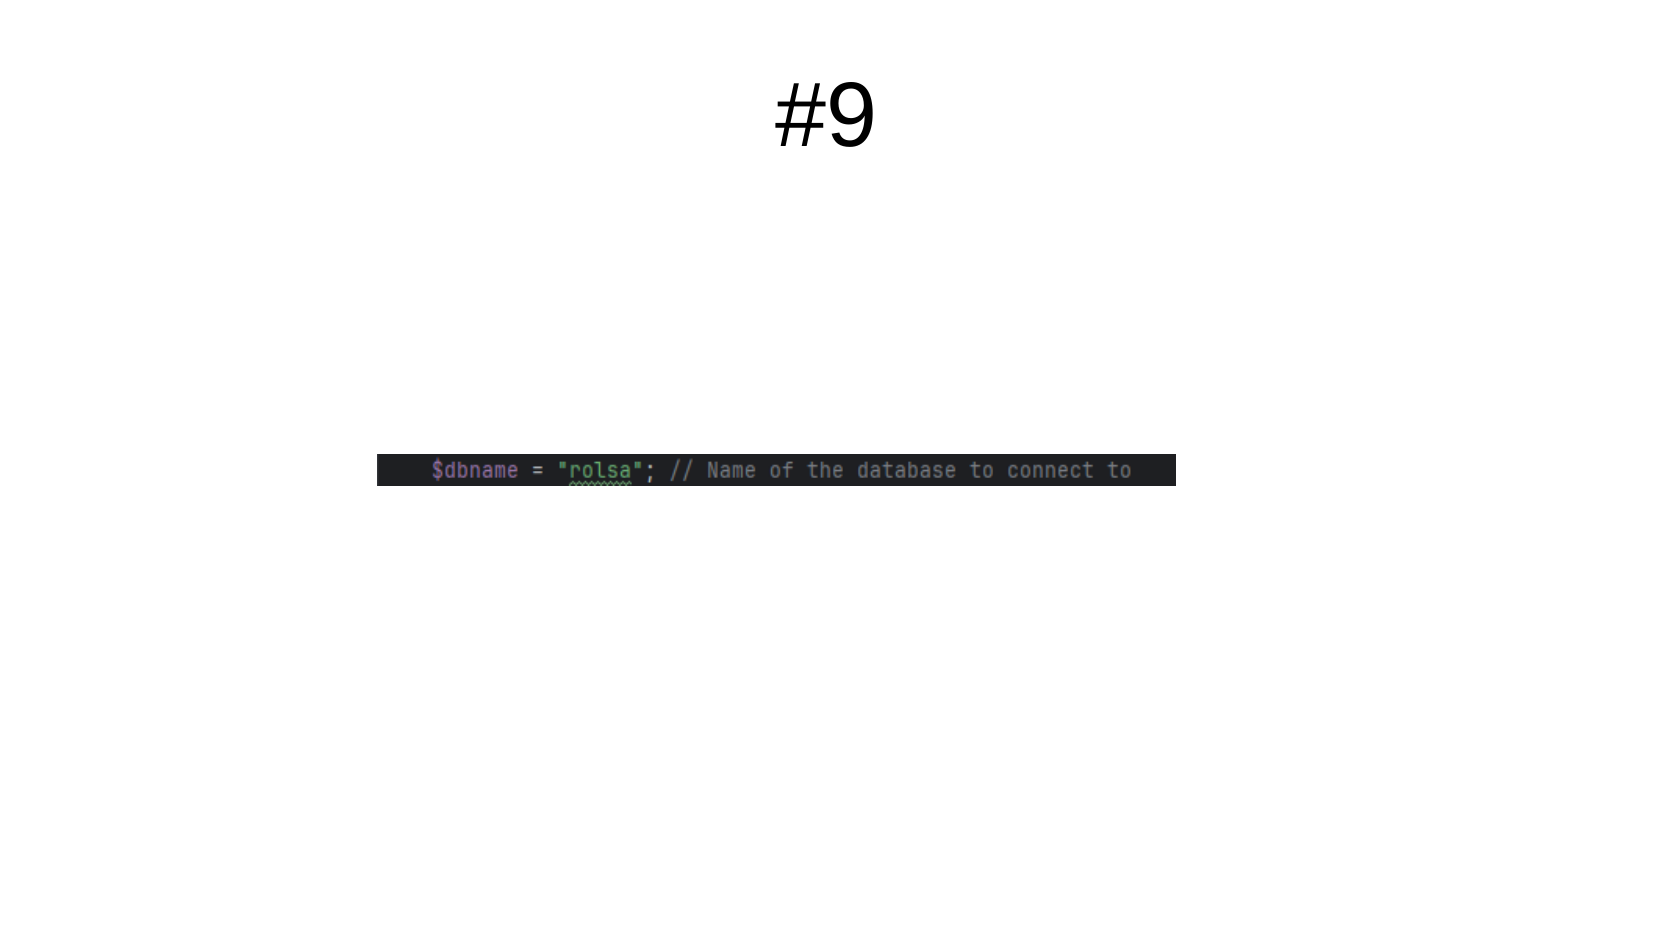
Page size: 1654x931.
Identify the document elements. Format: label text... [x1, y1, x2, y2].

picture [377, 454, 1176, 486]
title #9 [82, 37, 1571, 193]
